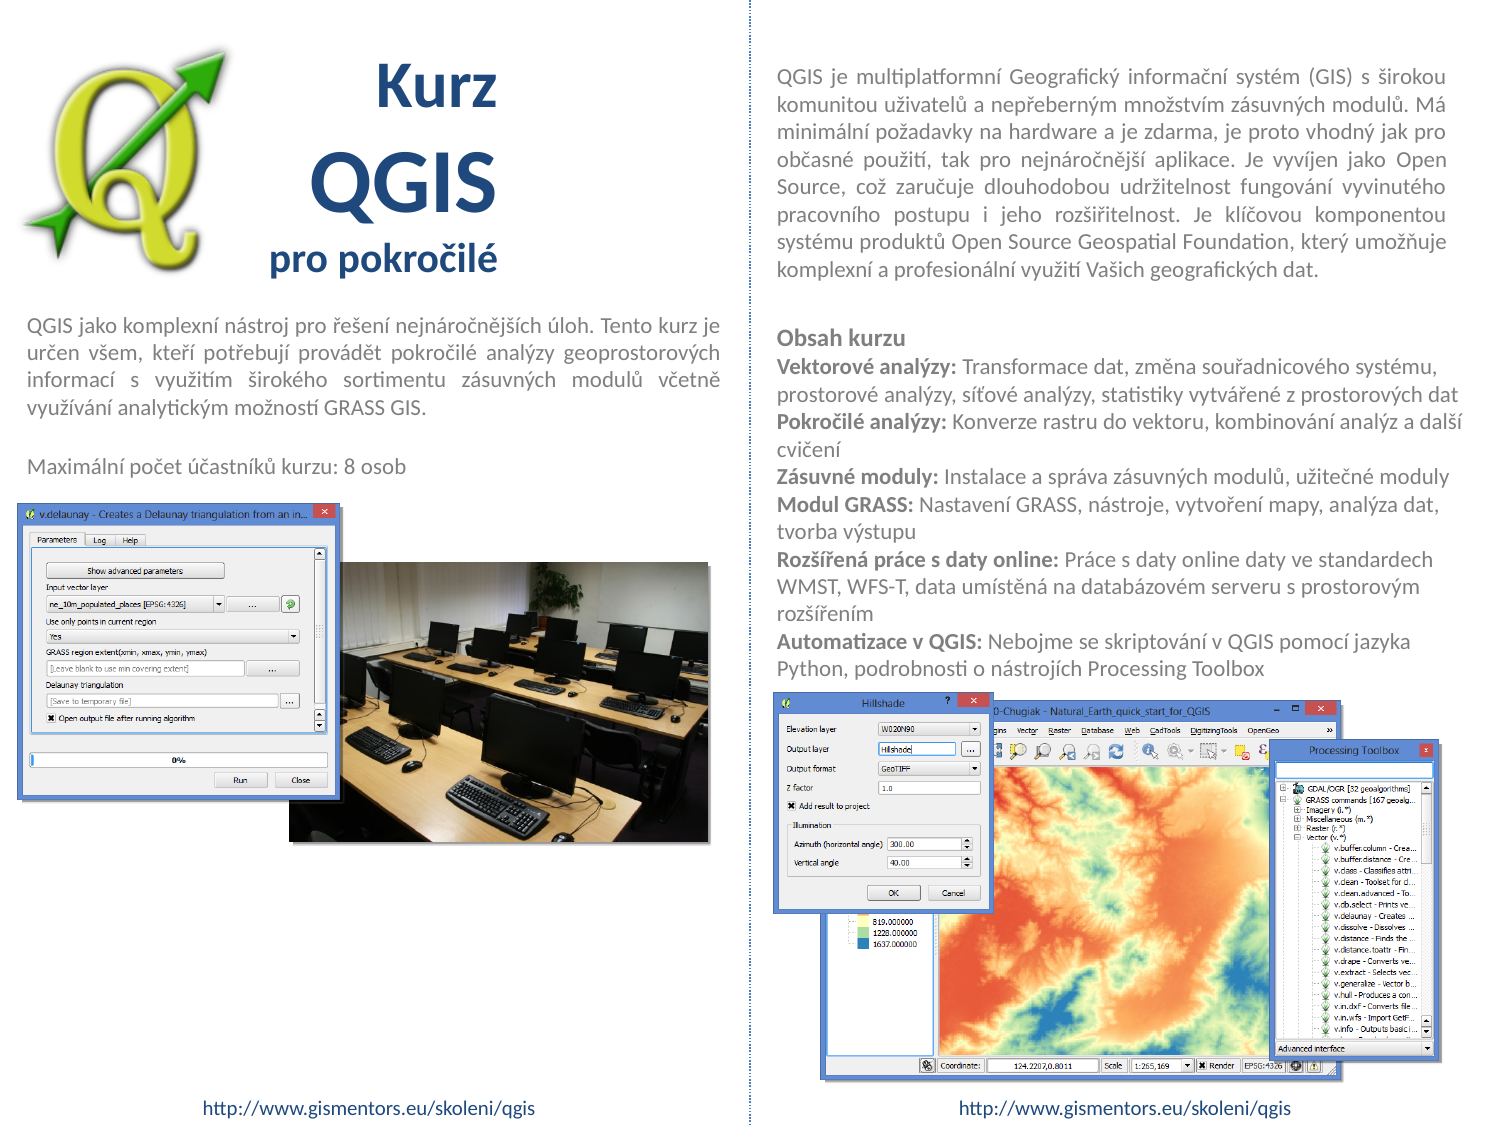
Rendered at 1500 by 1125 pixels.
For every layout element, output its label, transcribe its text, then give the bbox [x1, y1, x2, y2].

text_box Maximální počet účastníků kurzu: 8 osob [12, 444, 703, 492]
picture [0, 19, 254, 300]
text_box QGIS je multiplatformní Geografický informační systém (GIS) s širokou komunitou uživatelů a nepřeberným množstvím zásuvných modulů. Má minimální požadavky na hardware a je zdarma, je proto vhodný jak pro občasné použití, tak pro nejnáročnější aplikace. Je vyvíjen jako Open Source, což zaručuje dlouhodobou udržitelnost fungování vyvinutého pracovního postupu i jeho rozšiřitelnost. Je klíčovou komponentou systému produktů Open Source Geospatial Foundation, který umožňuje komplexní a profesionální využití Vašich geografických dat. [762, 55, 1488, 314]
picture [17, 503, 708, 842]
text_box http://www.gismentors.eu/skoleni/qgis [0, 1087, 744, 1125]
picture [773, 692, 1439, 1080]
text_box Obsah kurzu Vektorové analýzy: Transformace dat, změna souřadnicového systému, prostorové analýzy, síťové analýzy, statistiky vytvářené z prostorových dat Pokročilé analýzy: Konverze rastru do vektoru, kombinování analýz a další cvičení Zásuvné moduly: Instalace a správa zásuvných modulů, užitečné moduly Modul GRASS: Nastavení GRASS, nástroje, vytvoření mapy, analýza dat, tvorba výstupu Rozšířená práce s daty online: Práce s daty online daty ve standardech WMST, WFS-T, data umístěná na databázovém serveru s prostorovým rozšířením Automatizace v QGIS: Nebojme se skriptování v QGIS pomocí jazyka Python, podrobnosti o nástrojích Processing Toolbox [762, 314, 1488, 704]
text_box http://www.gismentors.eu/skoleni/qgis [750, 1087, 1500, 1125]
text_box Kurz QGIS pro pokročilé [254, 19, 726, 303]
text_box QGIS jako komplexní nástroj pro řešení nejnáročnějších úloh. Tento kurz je určen všem, kteří potřebují provádět pokročilé analýzy geoprostorových informací s využitím širokého sortimentu zásuvných modulů včetně využívání analytickým možností GRASS GIS. [12, 303, 738, 444]
